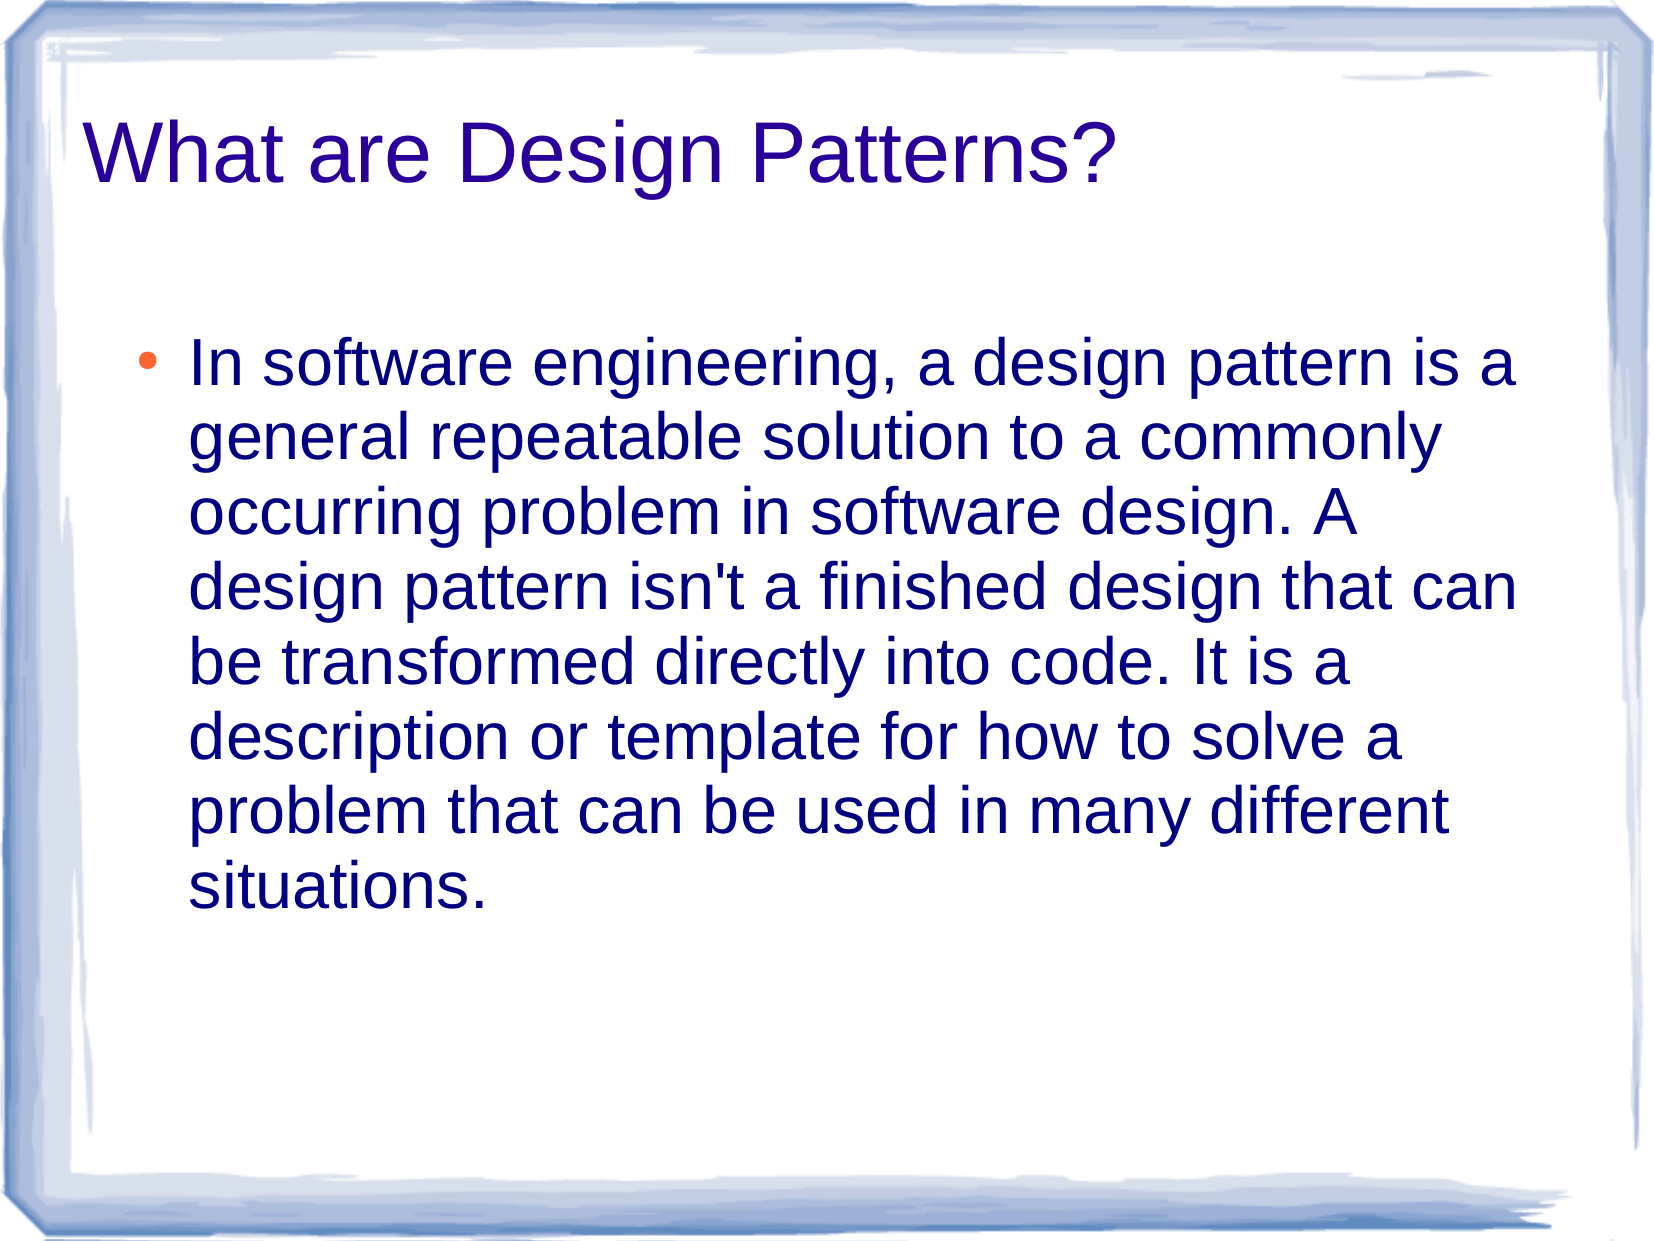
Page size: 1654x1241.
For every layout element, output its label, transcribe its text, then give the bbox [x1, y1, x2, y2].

list In software engineering, a design pattern is a general repeatable solution to a commonly occurring problem in software design. A design pattern isn't a finished design that can be transformed directly into code. It is a description or template for how to solve a problem that can be used in many different situations. [118, 324, 1571, 1004]
title What are Design Patterns? [82, 49, 1571, 257]
picture [0, 0, 1654, 1241]
